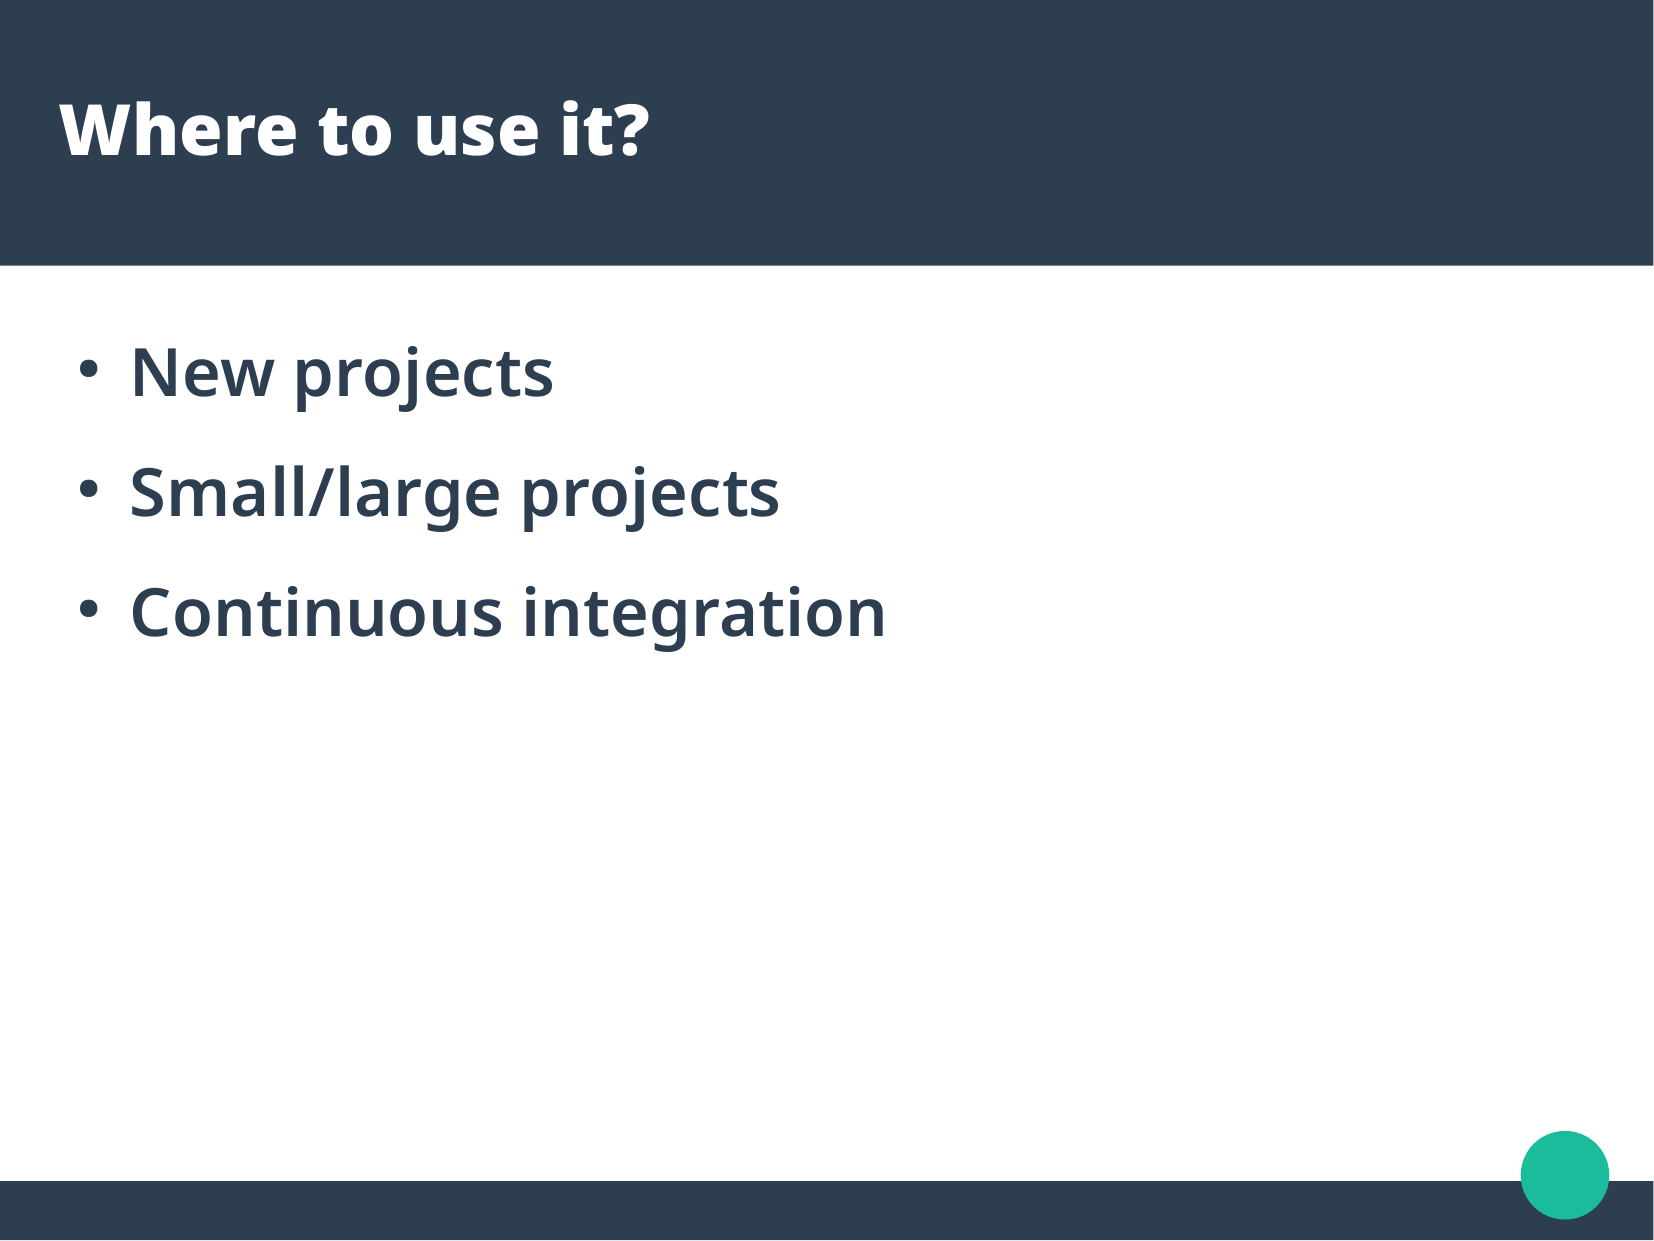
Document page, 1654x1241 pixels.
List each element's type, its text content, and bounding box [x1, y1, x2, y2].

list New projects Small/large projects Continuous integration [59, 324, 1595, 1152]
title Where to use it? [59, 49, 1595, 207]
